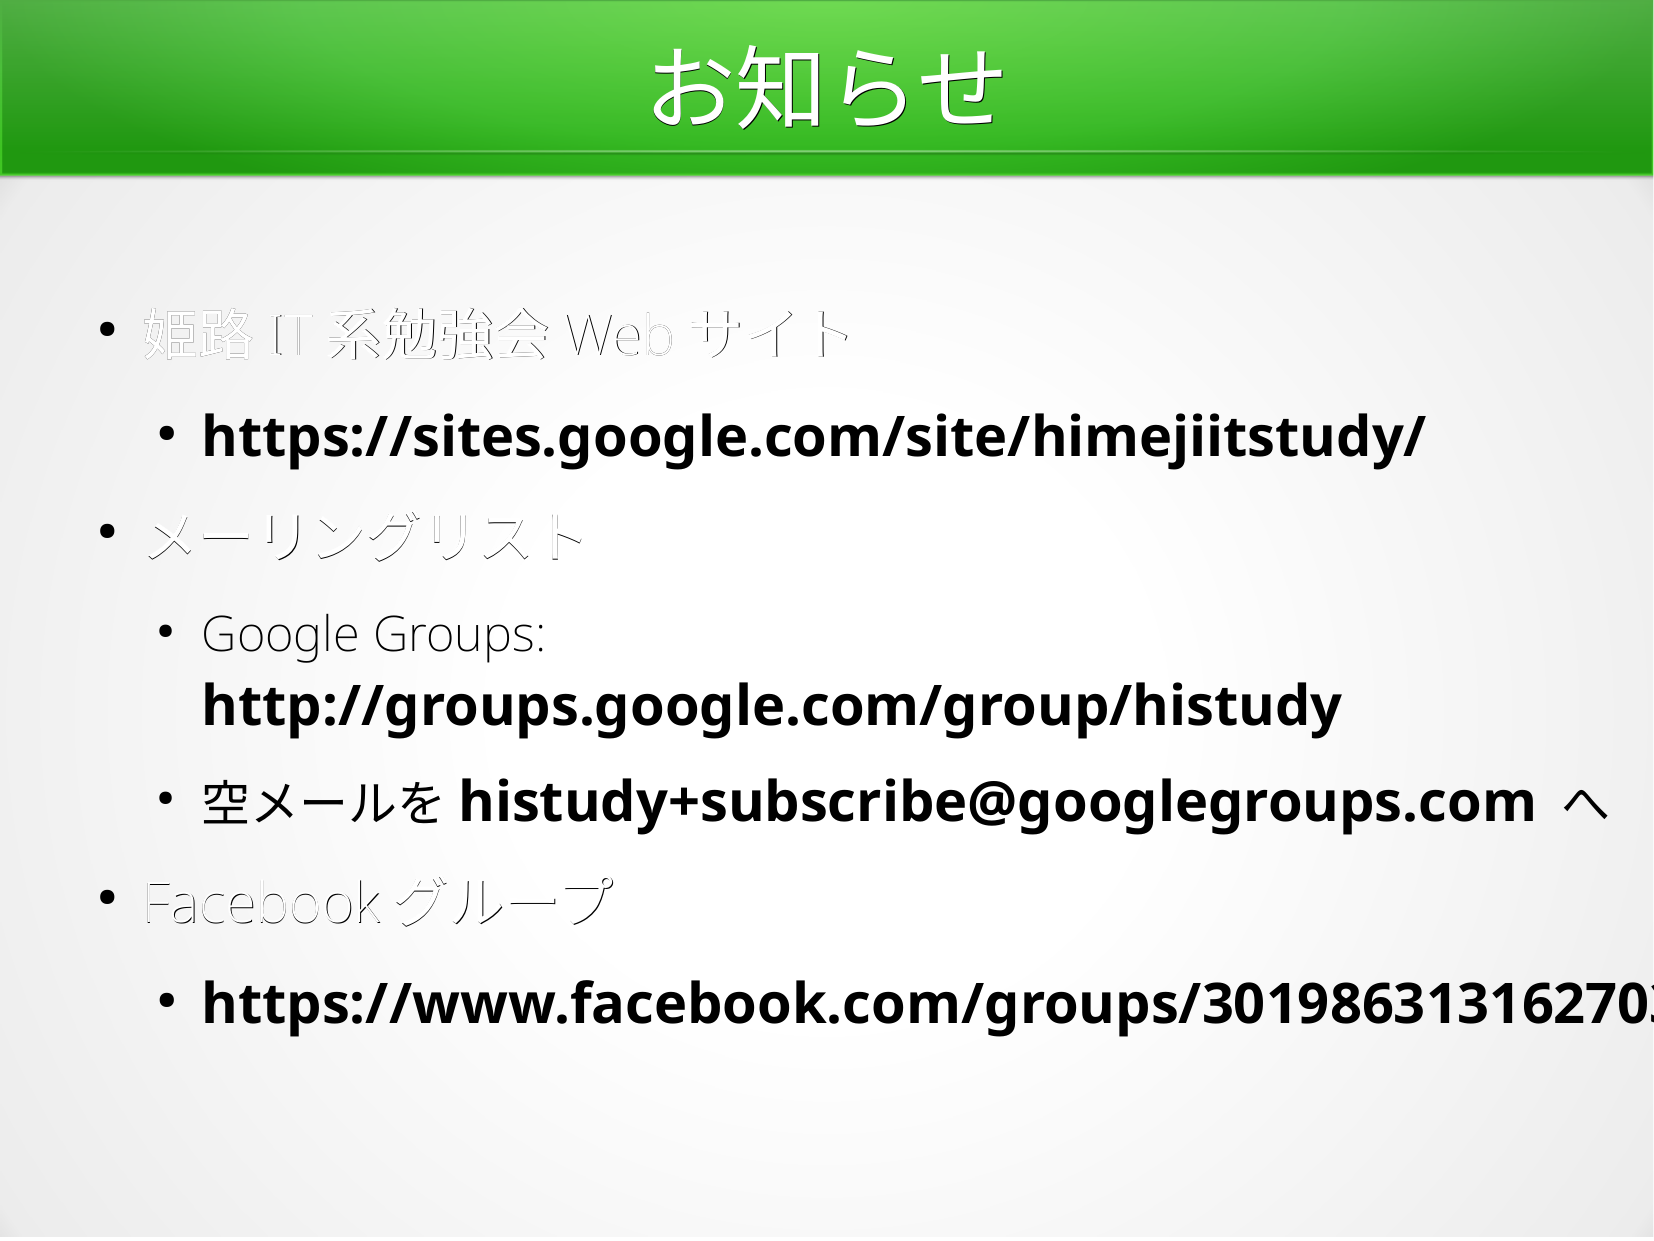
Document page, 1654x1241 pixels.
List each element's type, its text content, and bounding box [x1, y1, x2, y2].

title お知らせ [82, 11, 1571, 154]
list 姫路IT系勉強会Webサイト https://sites.google.com/site/himejiitstudy/ メーリングリスト Google Groups: http://groups.google.com/group/histudy 空メールをhistudy+subscribe@googlegroups.com へ Facebookグループ https://www.facebook.com/groups/301986313162703/ [82, 290, 1654, 1123]
picture [0, 0, 1654, 1237]
